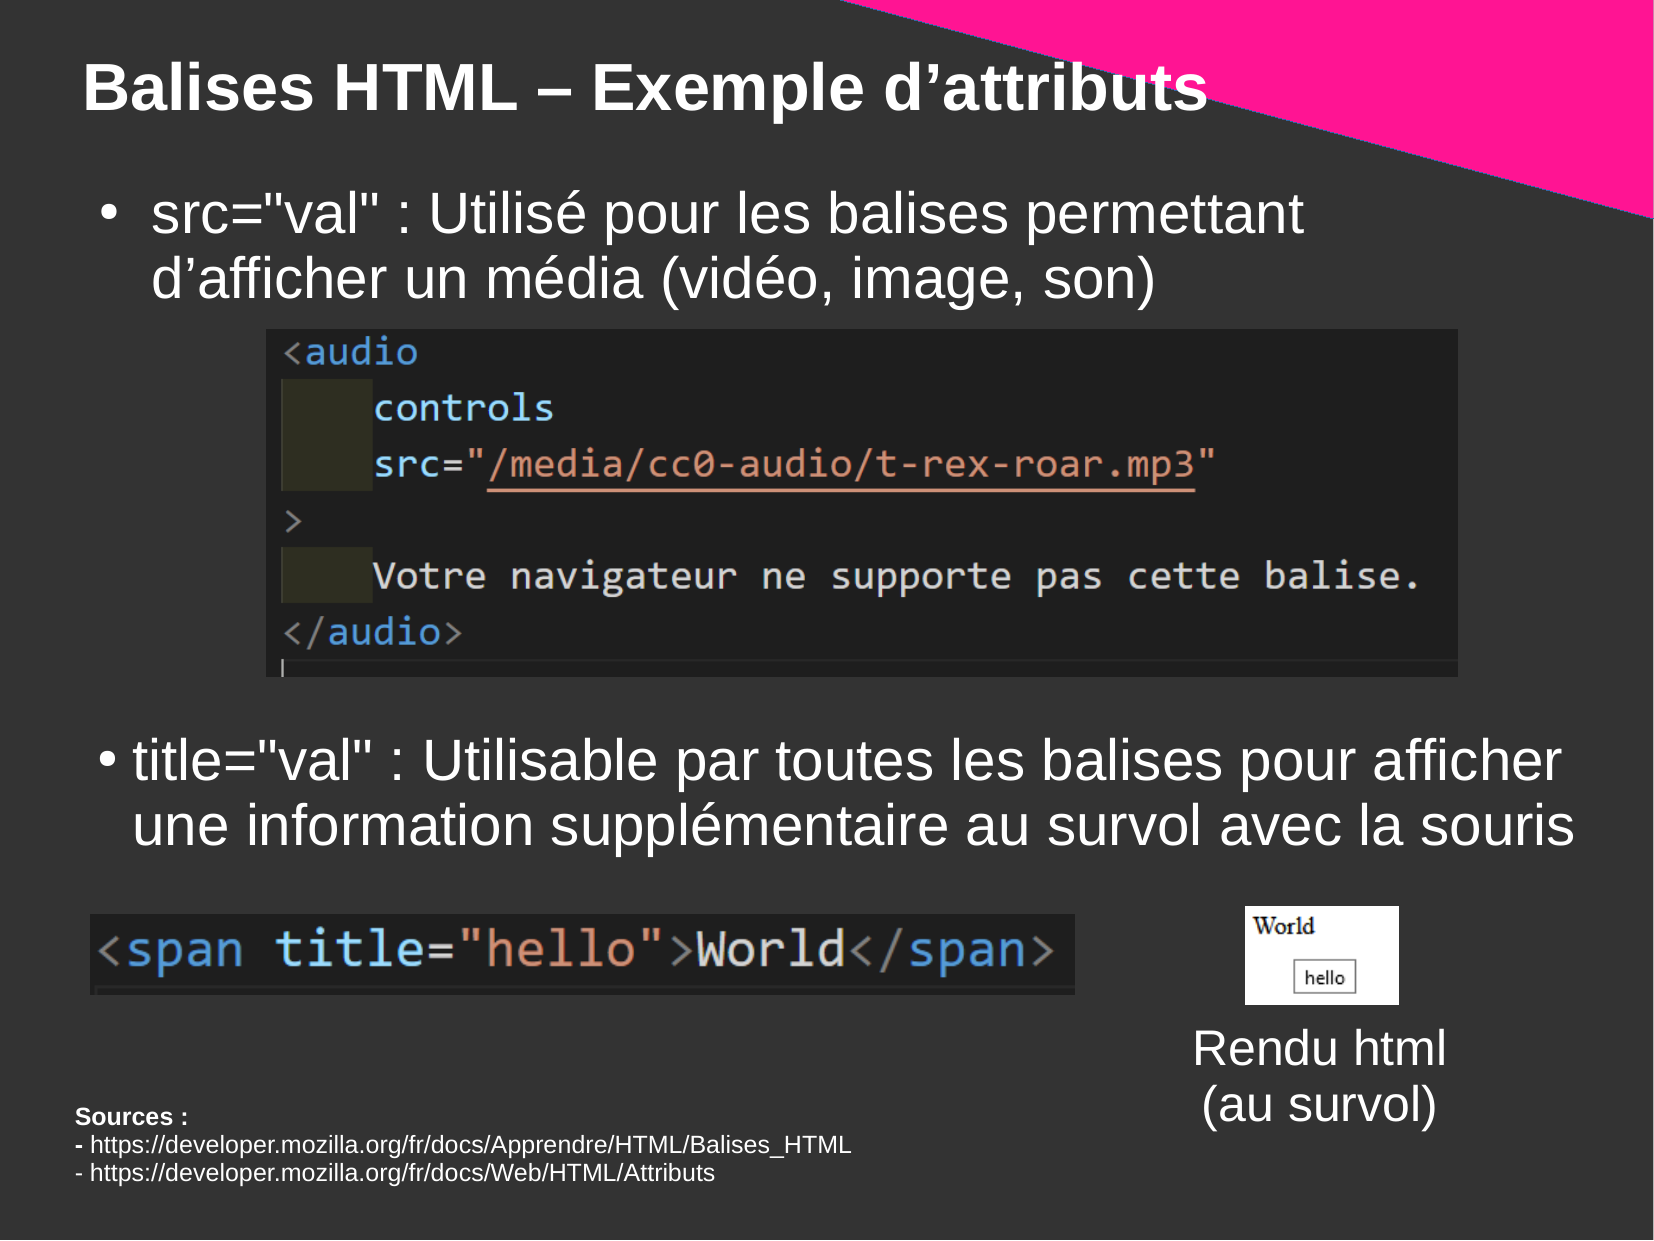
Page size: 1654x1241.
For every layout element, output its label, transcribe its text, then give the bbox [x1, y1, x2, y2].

text_box Sources : - https://developer.mozilla.org/fr/docs/Apprendre/HTML/Balises_HTML - https://developer.mozilla.org/fr/docs/Web/HTML/Attributs [60, 1095, 1546, 1222]
picture [1245, 906, 1399, 1006]
picture [266, 329, 1458, 677]
picture [90, 914, 1075, 995]
title Balises HTML – Exemple d’attributs [82, 49, 1571, 153]
text_box title="val" : Utilisable par toutes les balises pour afficher une information supplémentaire au survol avec la souris [82, 720, 1636, 930]
title Rendu html (au survol) [1125, 1020, 1516, 1132]
text_box [840, 0, 1654, 219]
list src="val" : Utilisé pour les balises permettant d’afficher un média (vidéo, image, son) [81, 180, 1546, 316]
